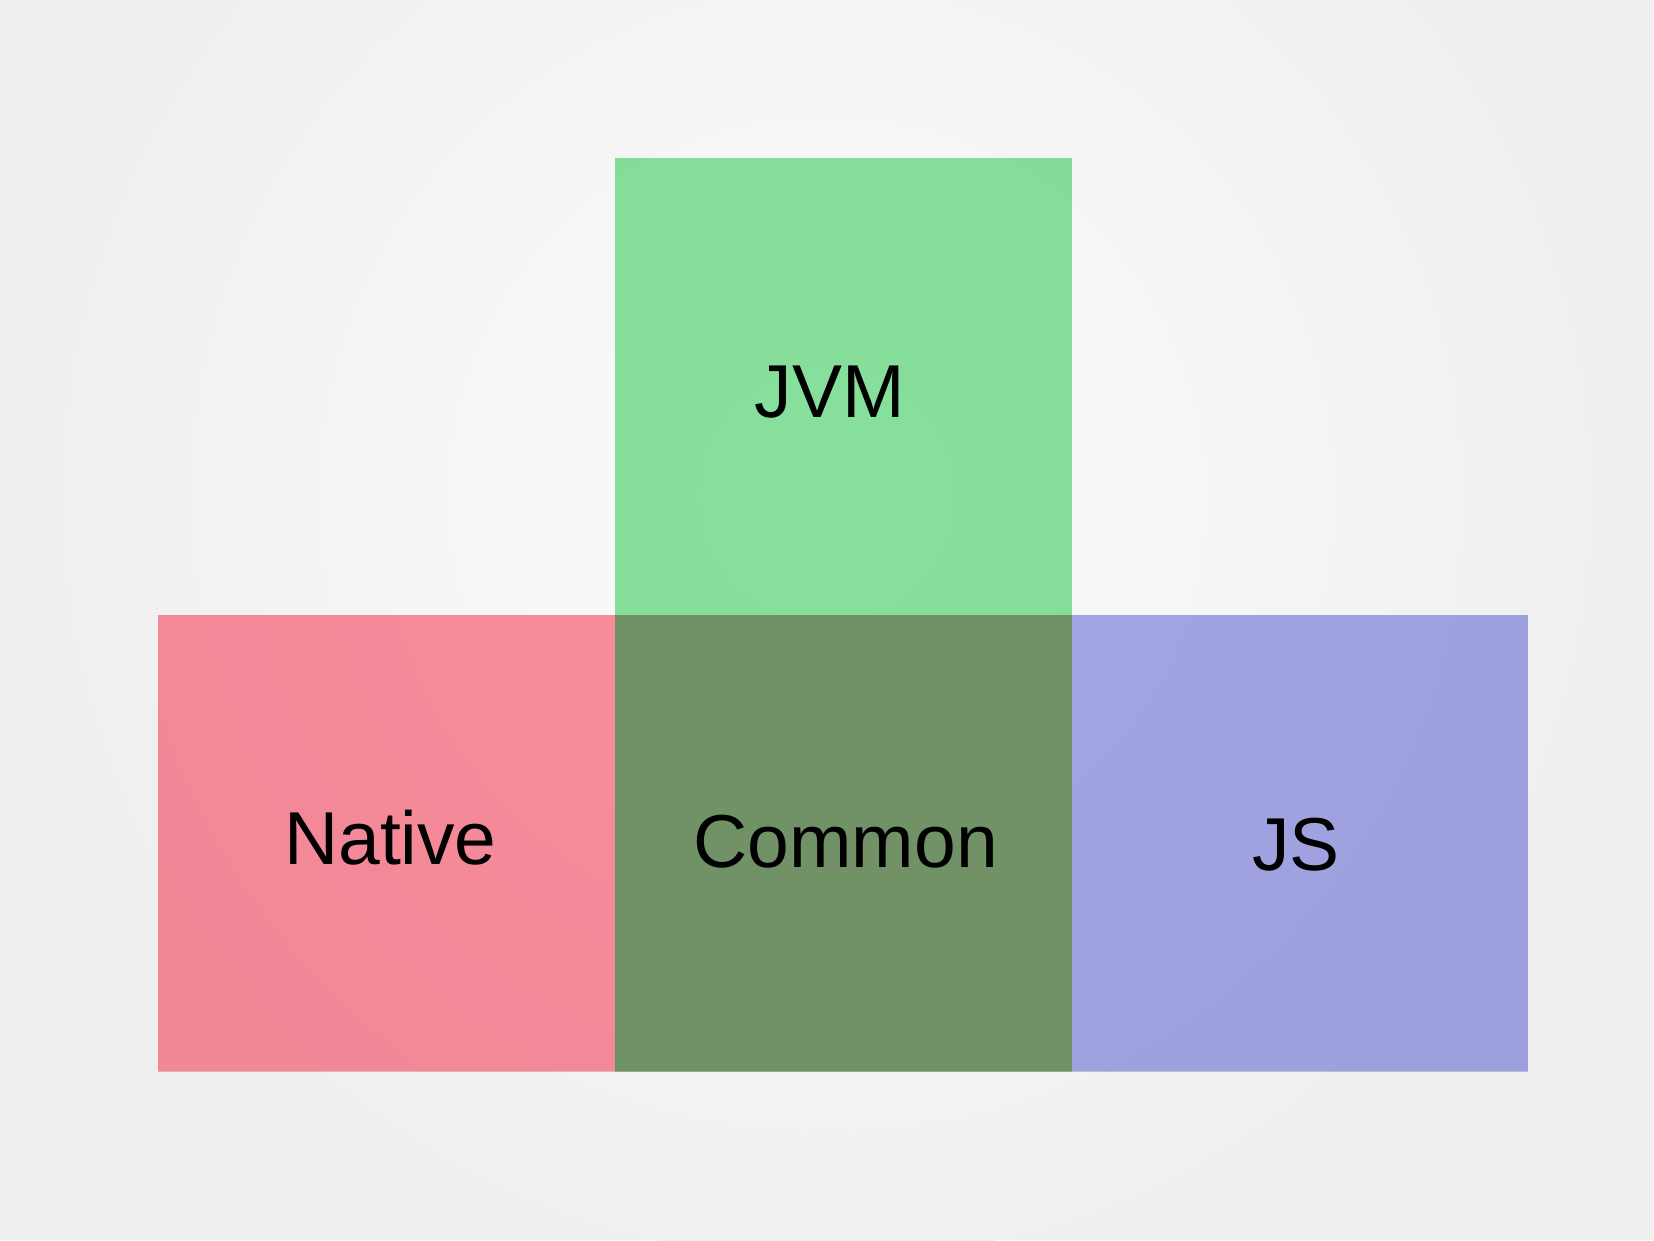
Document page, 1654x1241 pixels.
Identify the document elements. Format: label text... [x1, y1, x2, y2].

picture [158, 158, 1528, 1072]
text_box JVM [633, 342, 1027, 428]
text_box JS [1099, 794, 1493, 880]
text_box Native [193, 789, 588, 875]
text_box Common [649, 792, 1043, 878]
